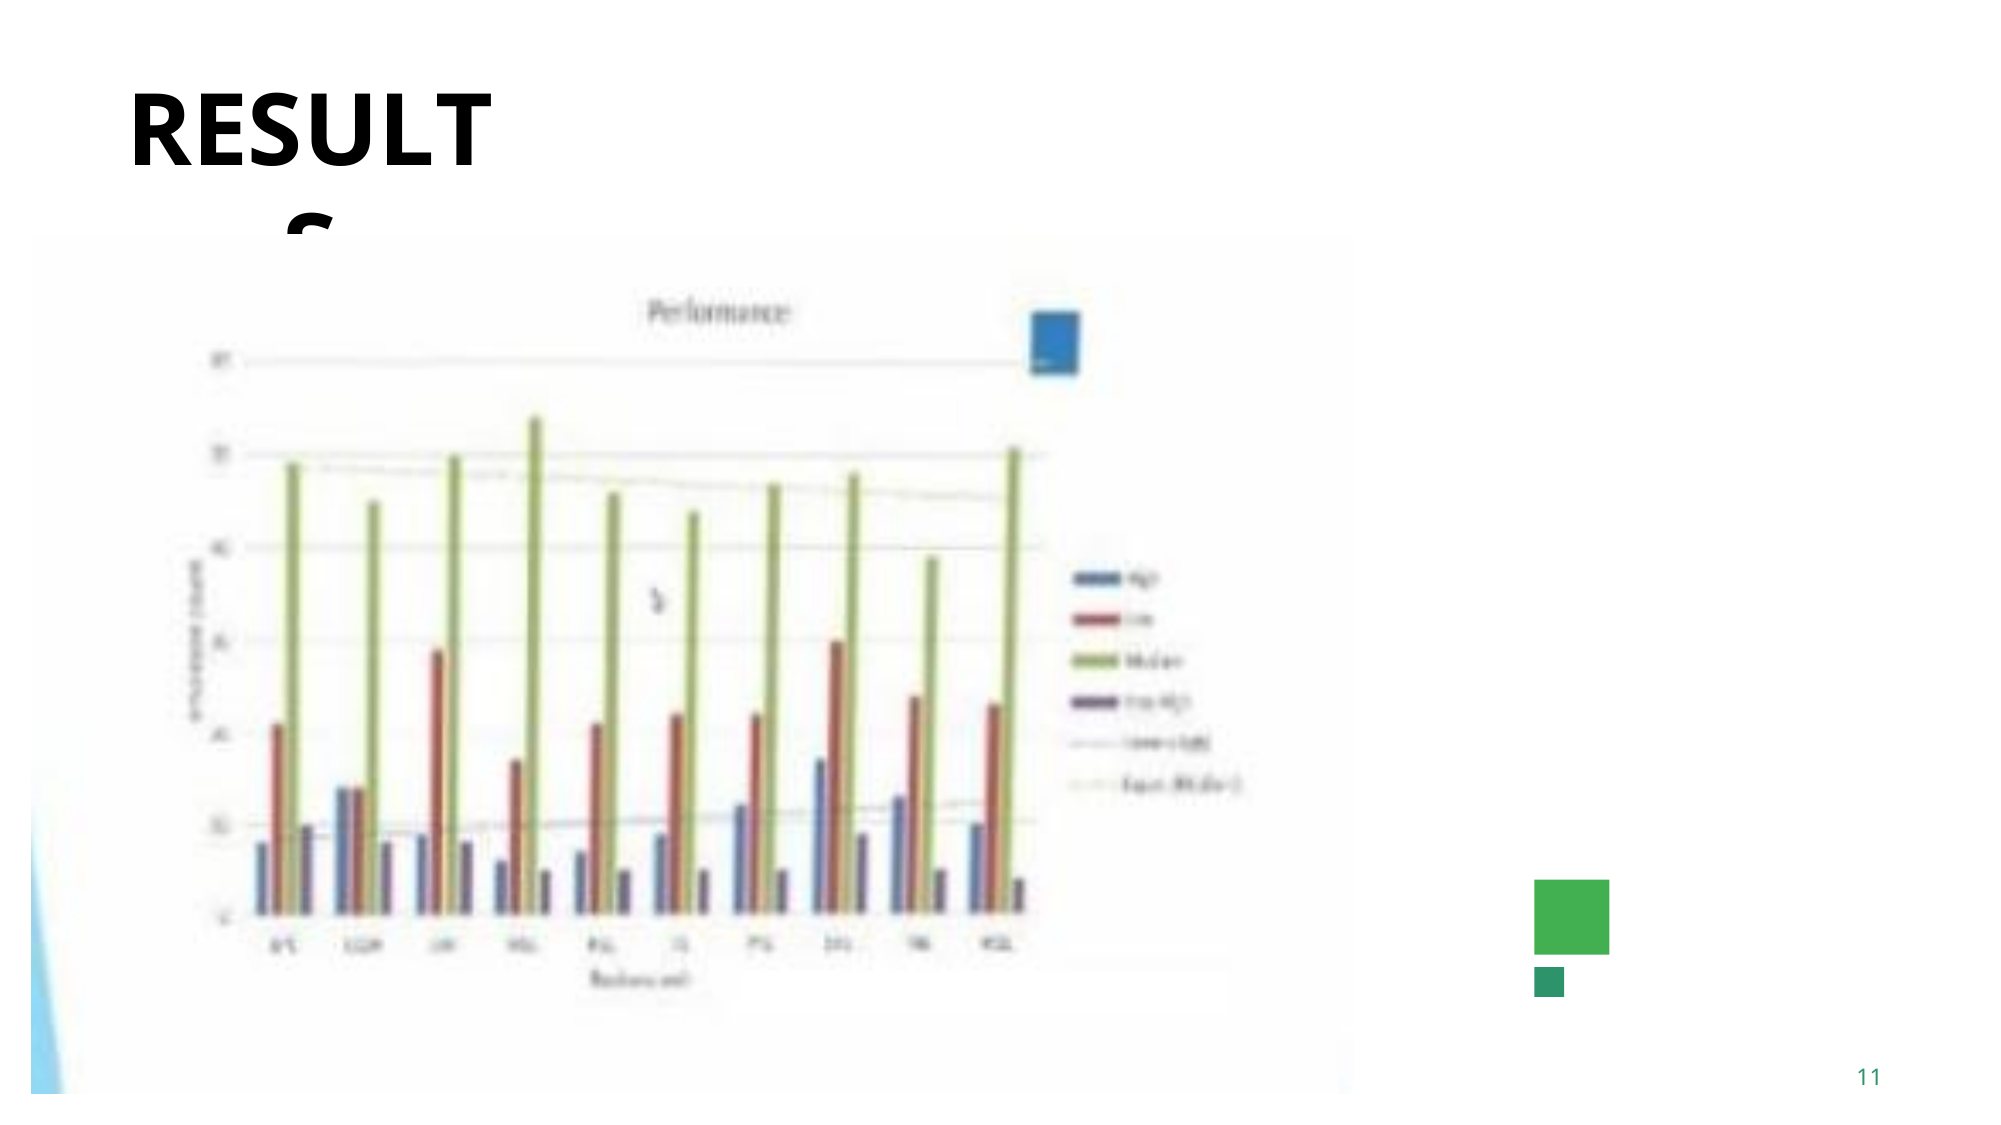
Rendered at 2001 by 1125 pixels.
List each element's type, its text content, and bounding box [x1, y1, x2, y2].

title RESULTS [123, 63, 524, 188]
picture [31, 234, 1354, 1094]
text_box [1534, 879, 1610, 955]
text_box [1534, 967, 1565, 997]
text_box 11 [1849, 1061, 1888, 1094]
